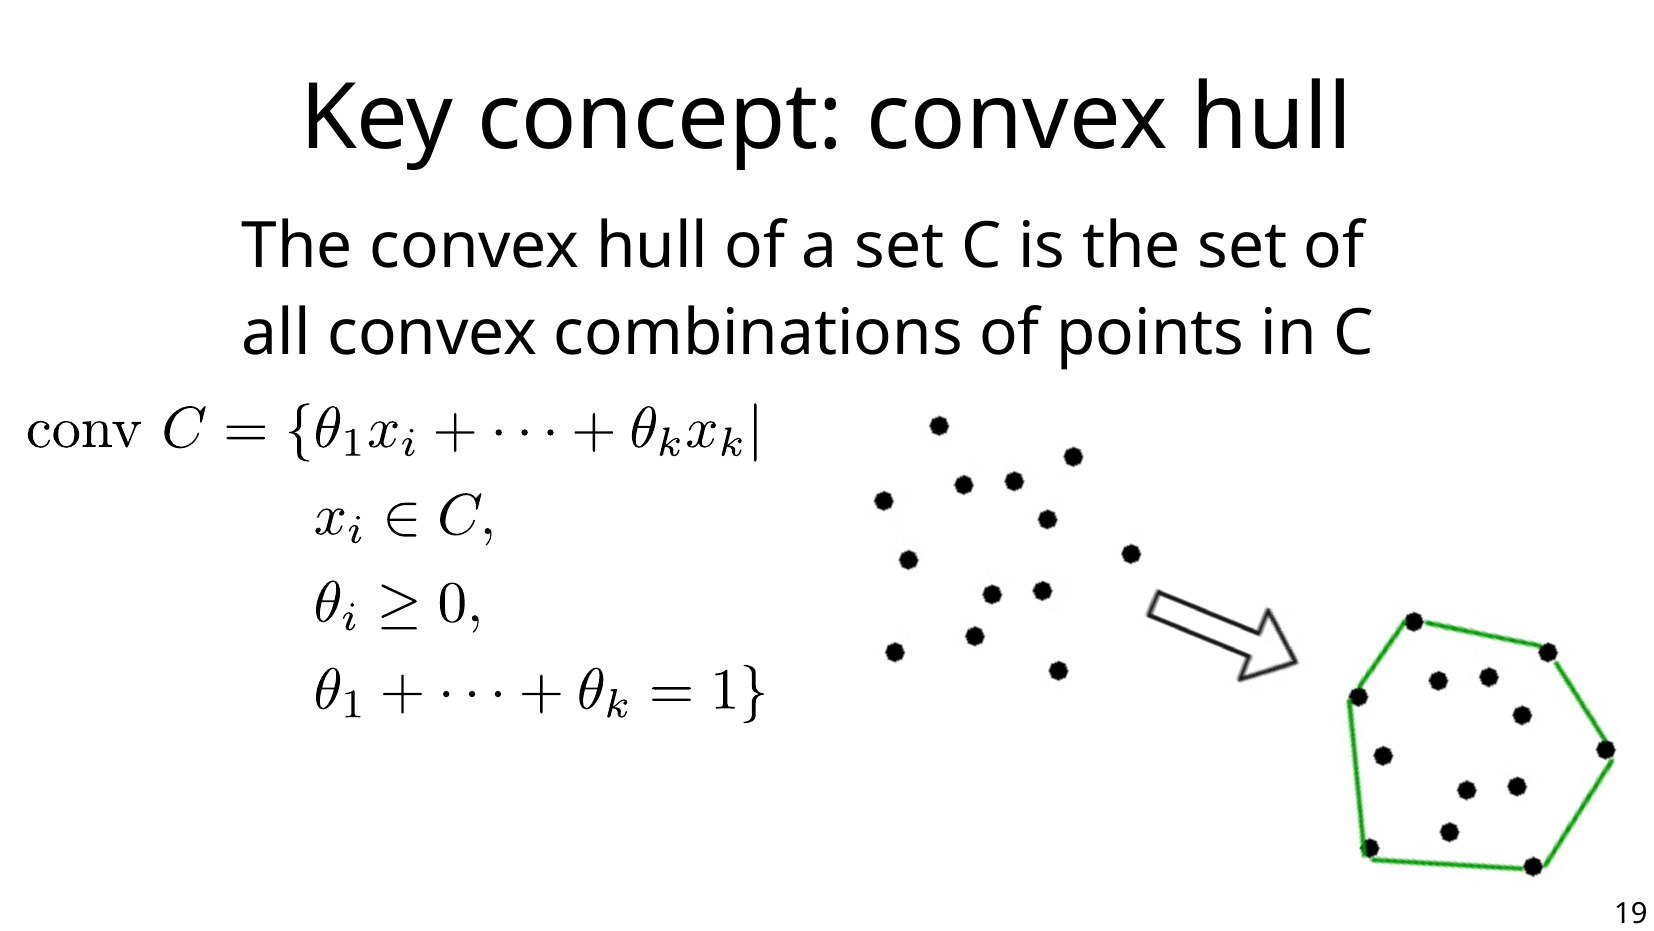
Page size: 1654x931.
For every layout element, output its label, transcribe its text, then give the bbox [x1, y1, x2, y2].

picture [816, 381, 1648, 931]
title Key concept: convex hull [82, 1, 1571, 226]
text_box [25, 403, 769, 724]
list The convex hull of a set C is the set of all convex combinations of points in C [241, 198, 1448, 374]
